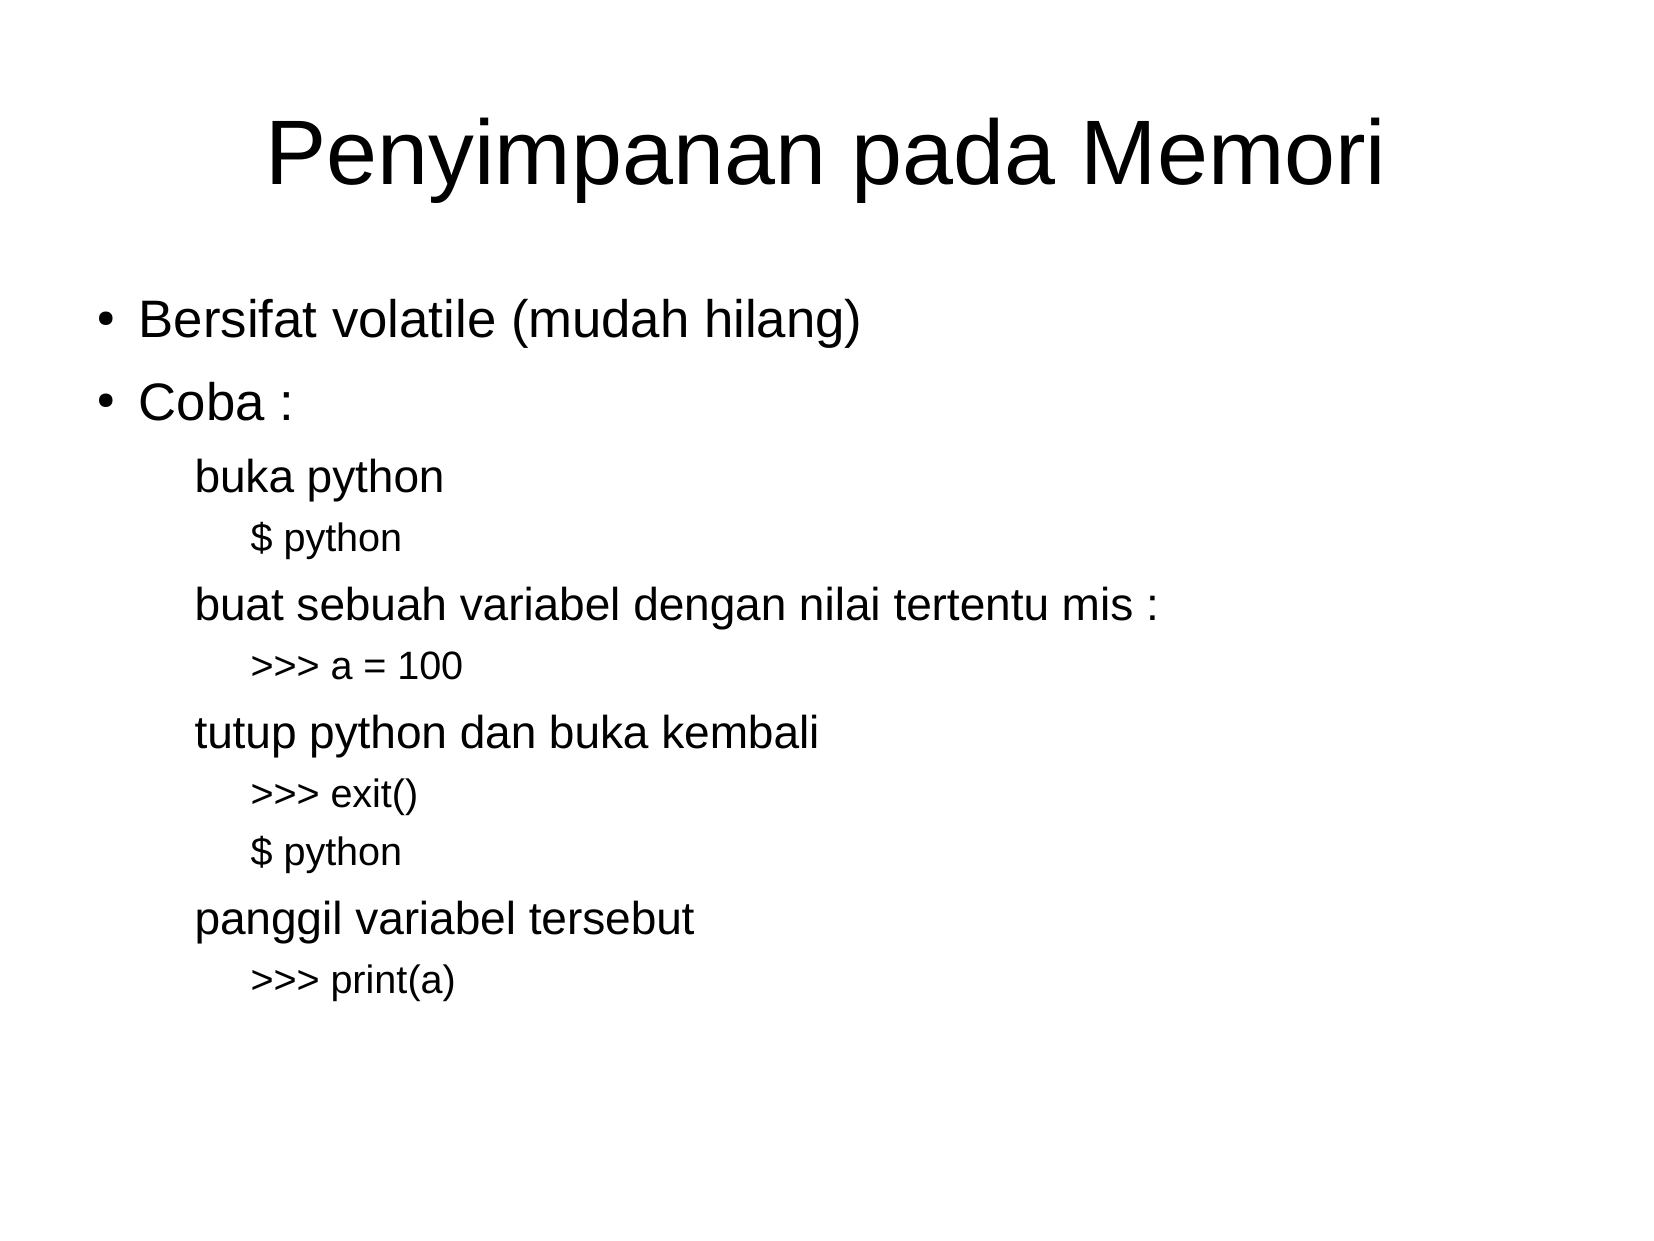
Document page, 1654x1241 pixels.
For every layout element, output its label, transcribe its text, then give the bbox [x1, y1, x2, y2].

title Penyimpanan pada Memori [82, 49, 1571, 257]
list Bersifat volatile (mudah hilang) Coba : buka python $ python buat sebuah variabel dengan nilai tertentu mis : >>> a = 100 tutup python dan buka kembali >>> exit() $ python panggil variabel tersebut >>> print(a) [82, 290, 1571, 1010]
